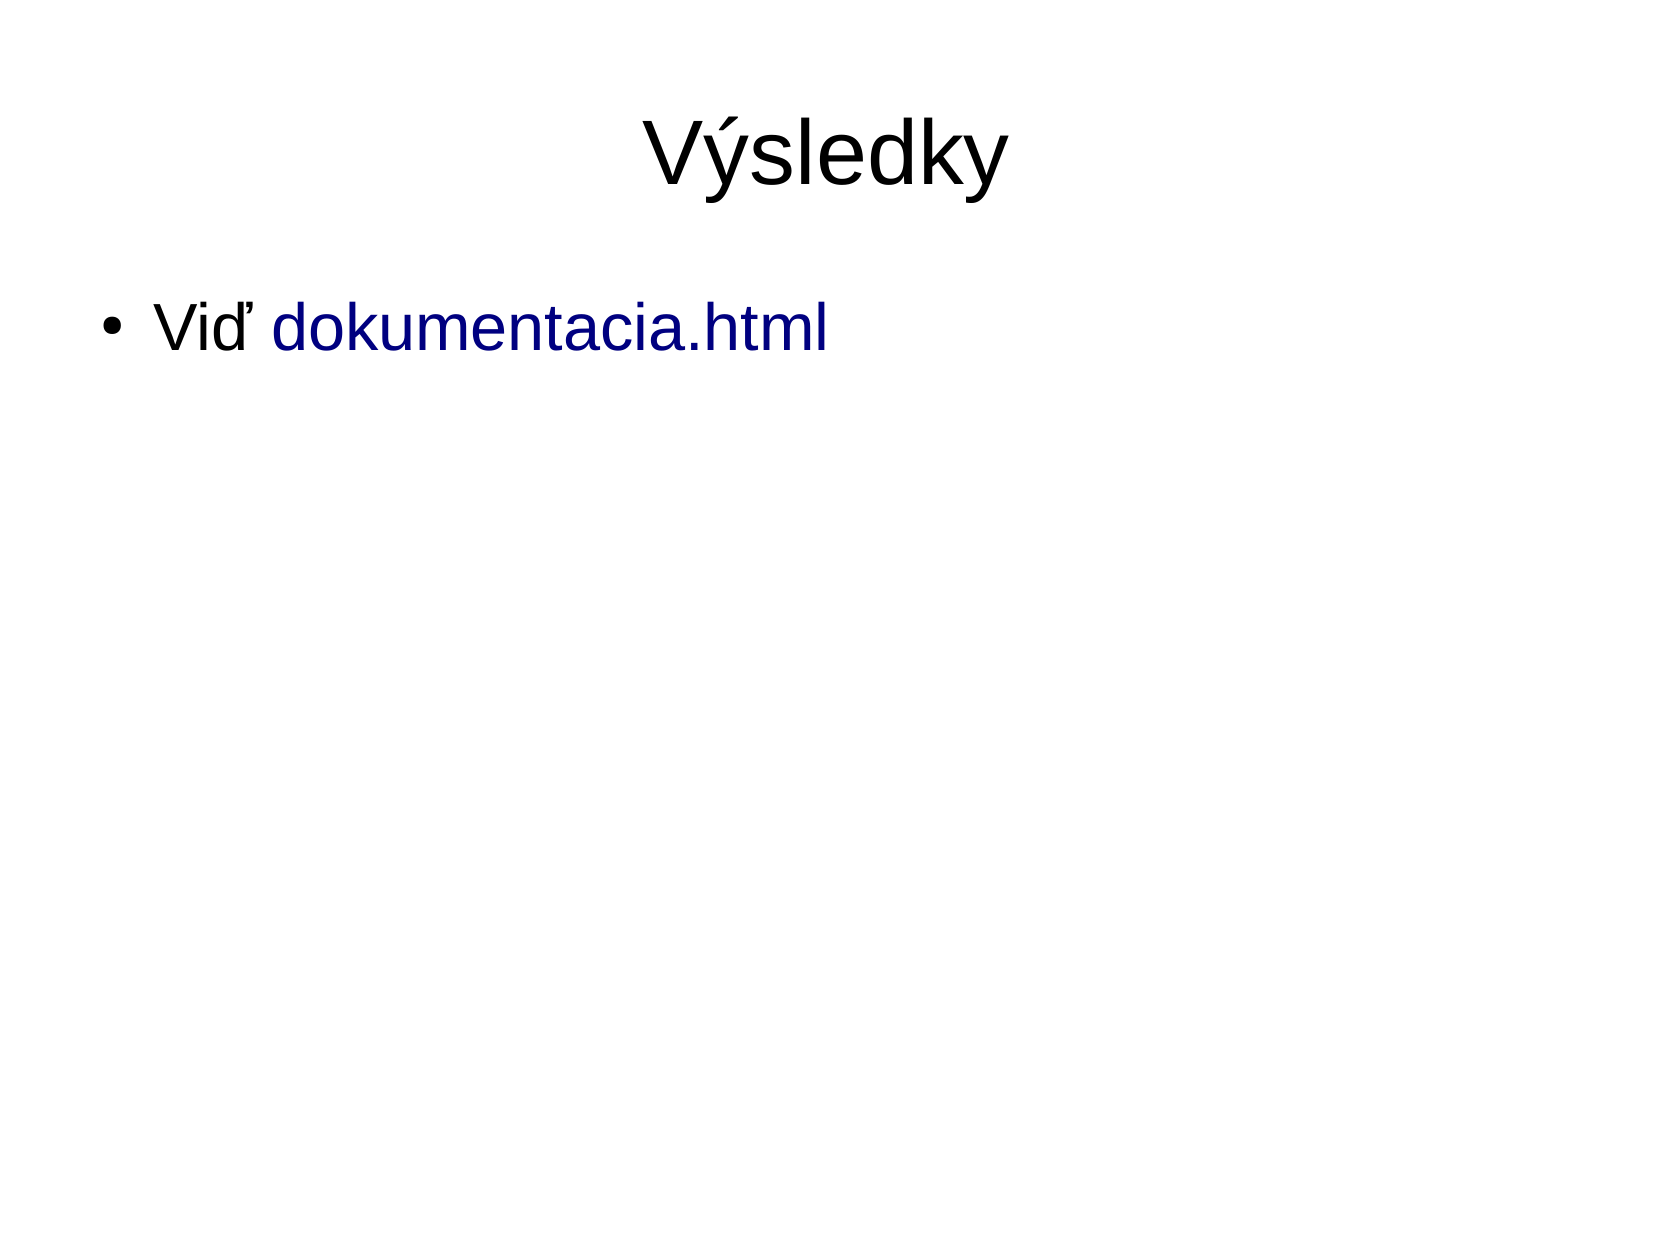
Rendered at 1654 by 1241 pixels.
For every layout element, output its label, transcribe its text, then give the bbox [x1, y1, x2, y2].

title Výsledky [82, 49, 1571, 257]
list Viď dokumentacia.html [82, 290, 1571, 1109]
